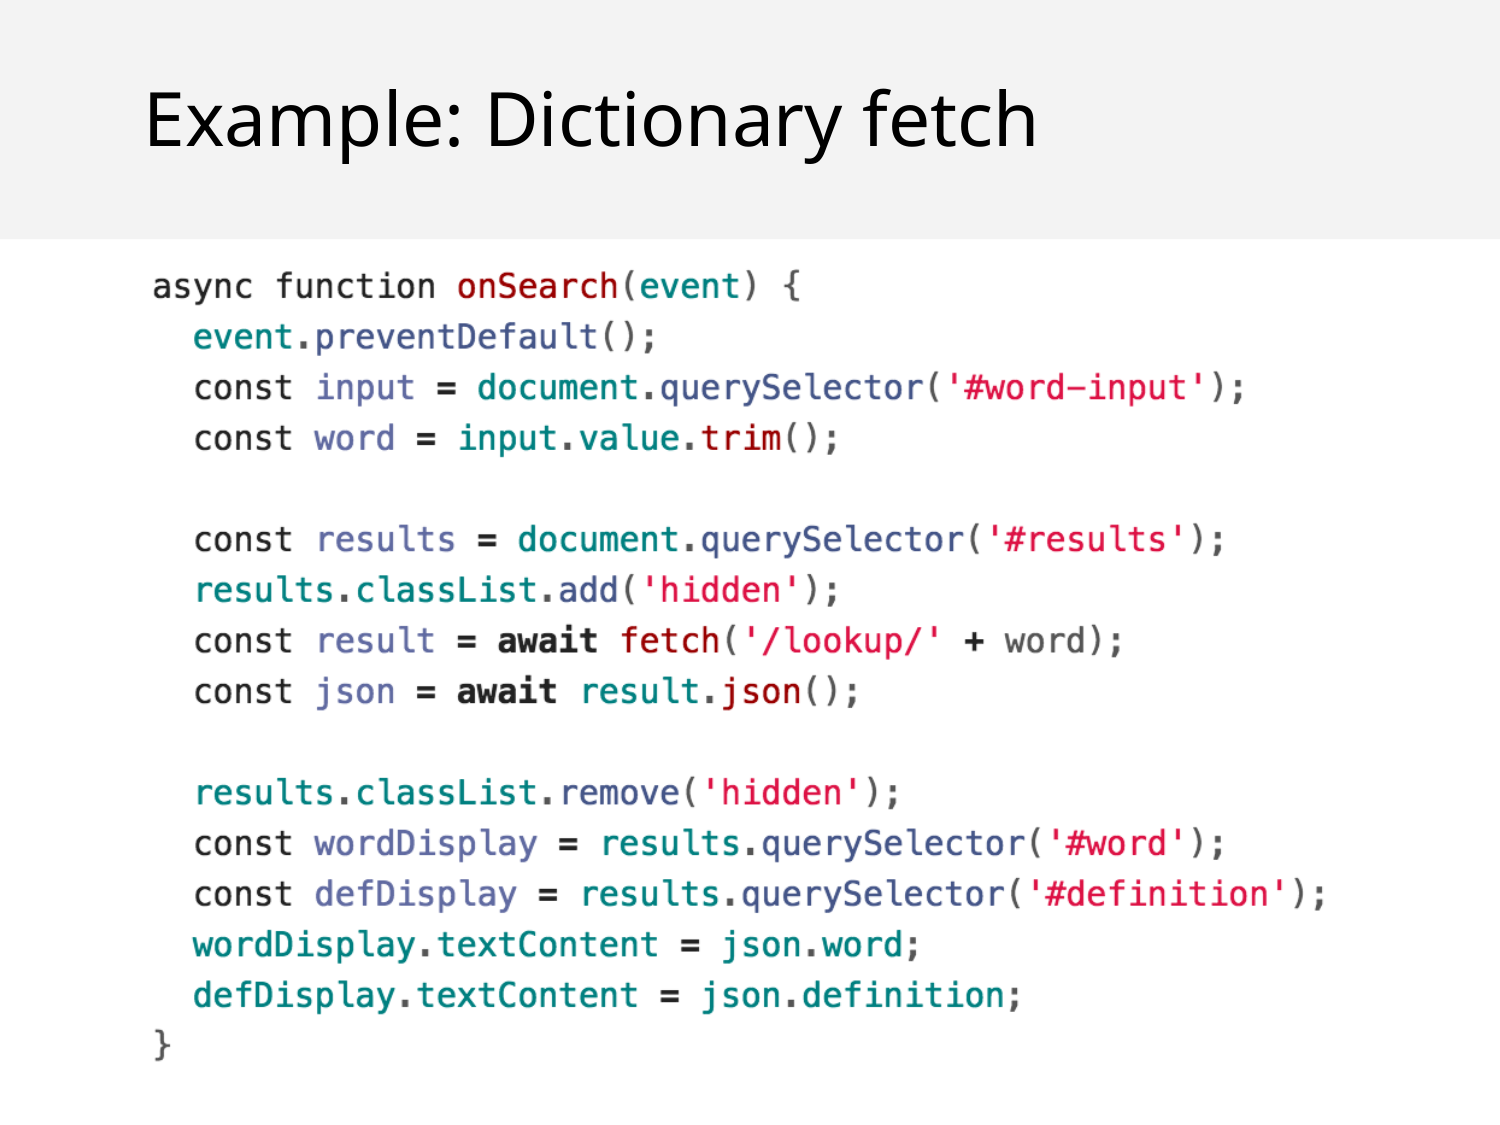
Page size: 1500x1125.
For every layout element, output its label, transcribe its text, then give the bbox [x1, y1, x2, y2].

title Example: Dictionary fetch [128, 56, 1372, 183]
picture [128, 245, 1345, 1106]
